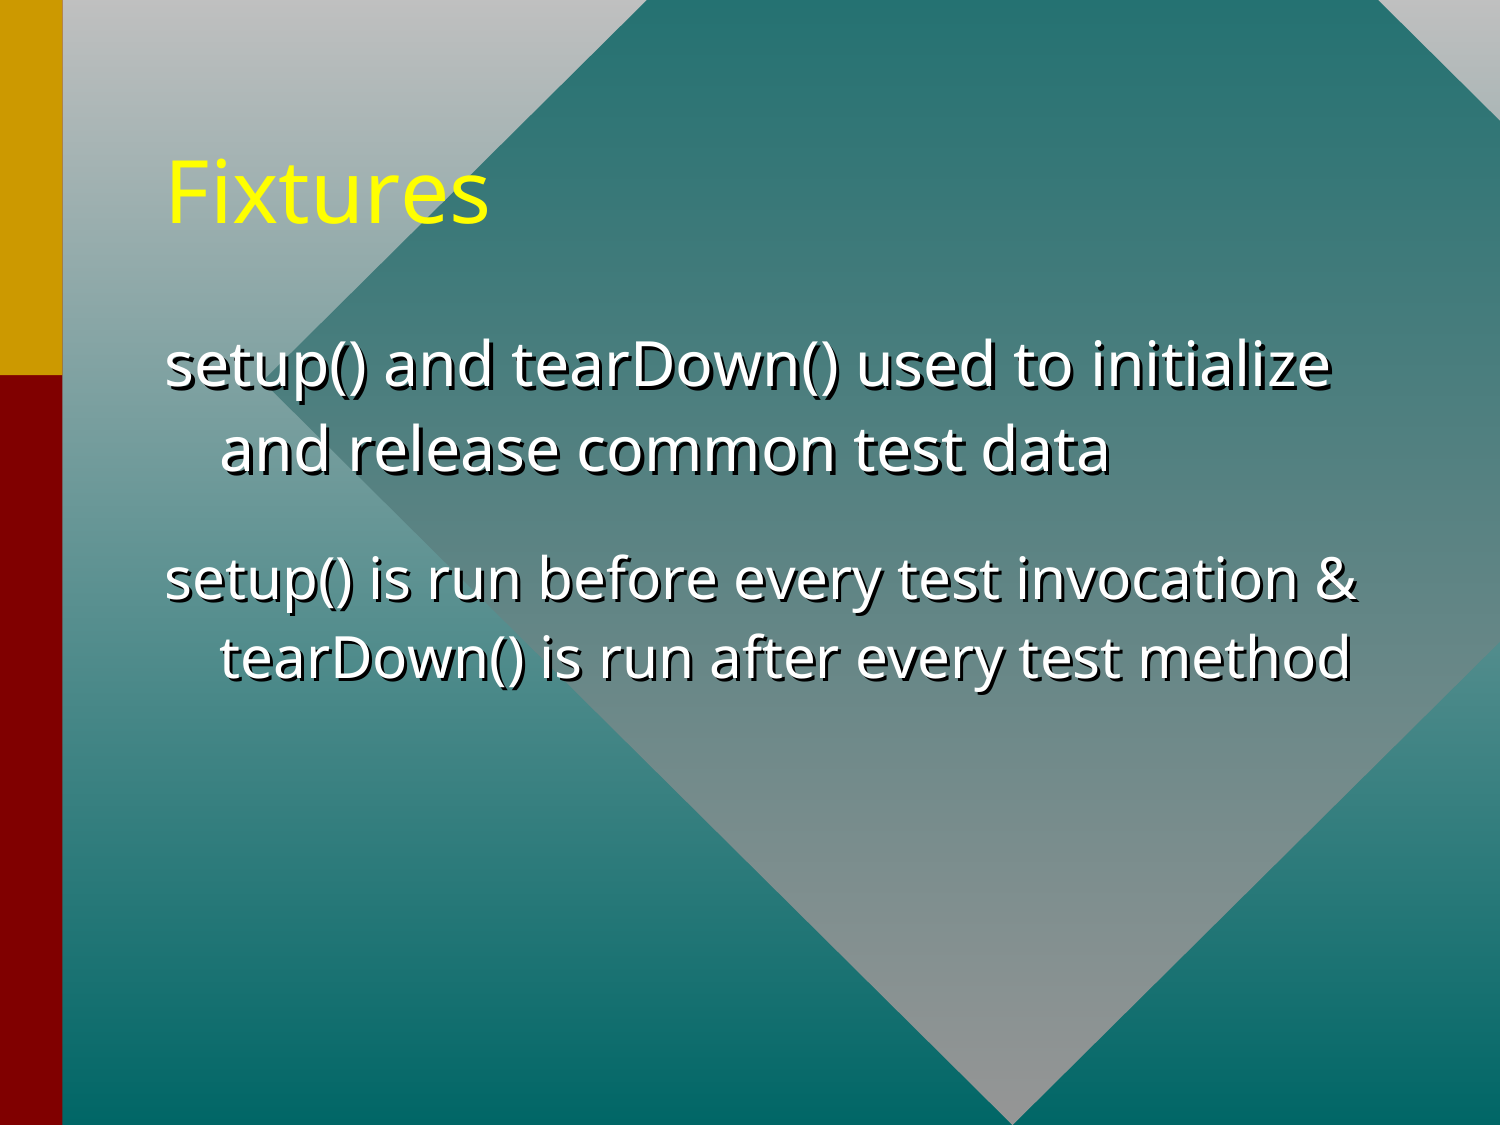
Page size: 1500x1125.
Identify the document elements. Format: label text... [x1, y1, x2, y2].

title Fixtures [150, 99, 1351, 288]
list setup() and tearDown() used to initialize and release common test data setup() is run before every test invocation & tearDown() is run after every test method [149, 312, 1388, 994]
